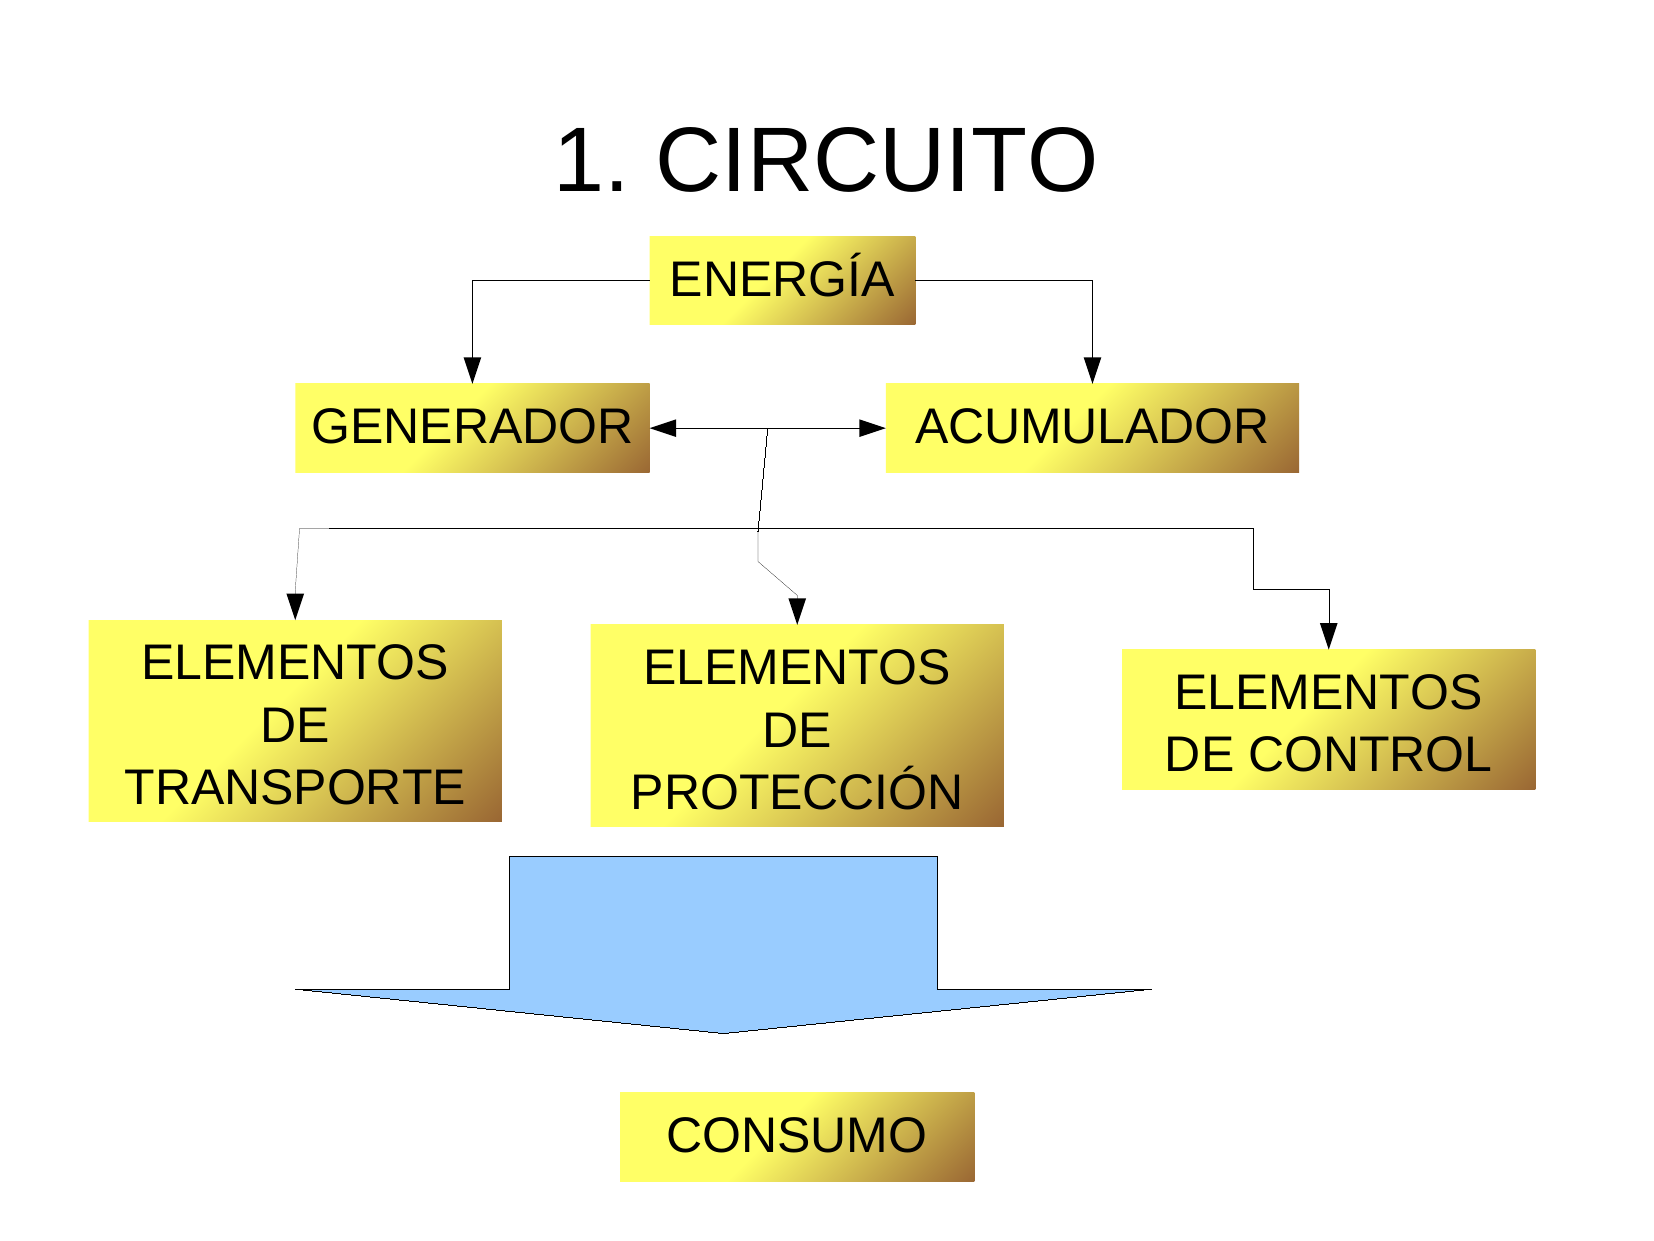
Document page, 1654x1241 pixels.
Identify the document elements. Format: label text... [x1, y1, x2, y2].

text_box ENERGÍA [649, 236, 916, 325]
text_box ELEMENTOS DE CONTROL [1122, 649, 1536, 790]
text_box ELEMENTOS DE PROTECCIÓN [590, 624, 1004, 827]
text_box ACUMULADOR [885, 383, 1300, 473]
title 1. CIRCUITO [82, 38, 1571, 268]
text_box GENERADOR [295, 383, 650, 473]
text_box CONSUMO [620, 1092, 975, 1182]
text_box ELEMENTOS DE TRANSPORTE [88, 620, 502, 822]
text_box [295, 856, 1152, 1034]
